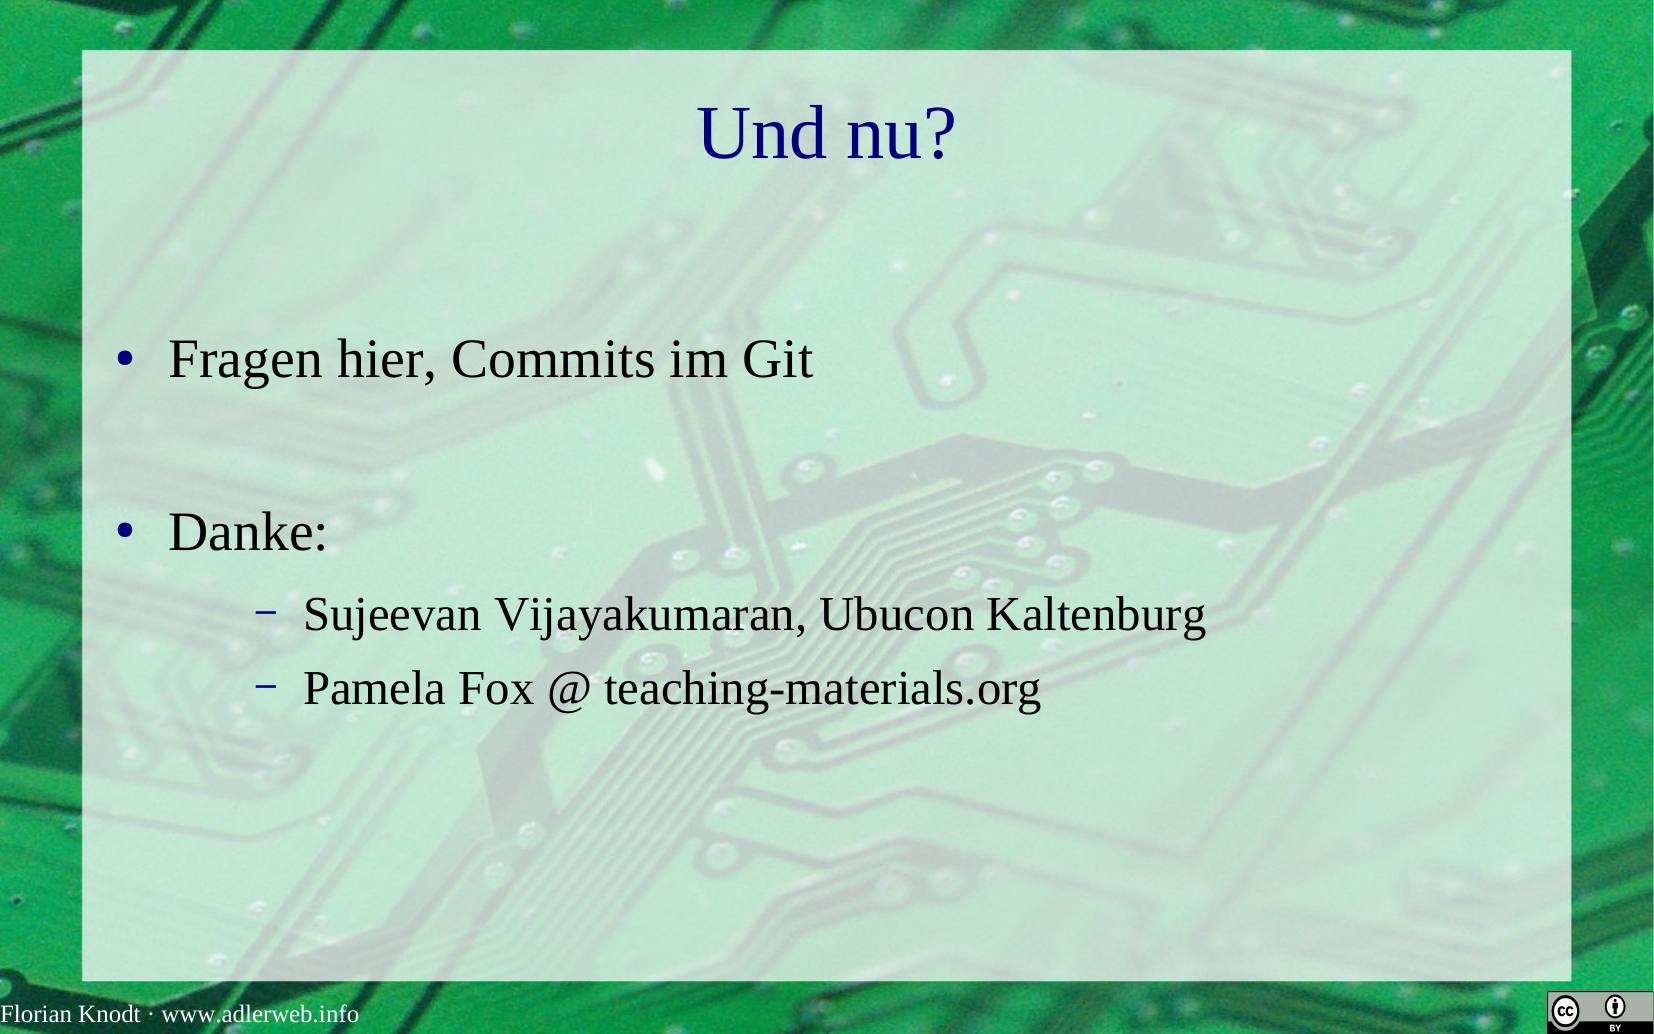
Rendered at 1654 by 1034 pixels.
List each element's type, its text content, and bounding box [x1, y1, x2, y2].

title Und nu? [82, 46, 1571, 219]
list Fragen hier, Commits im Git Danke: Sujeevan Vijayakumaran, Ubucon Kaltenburg Pamela Fox @ teaching-materials.org [82, 241, 1571, 842]
picture [0, 0, 1654, 1034]
